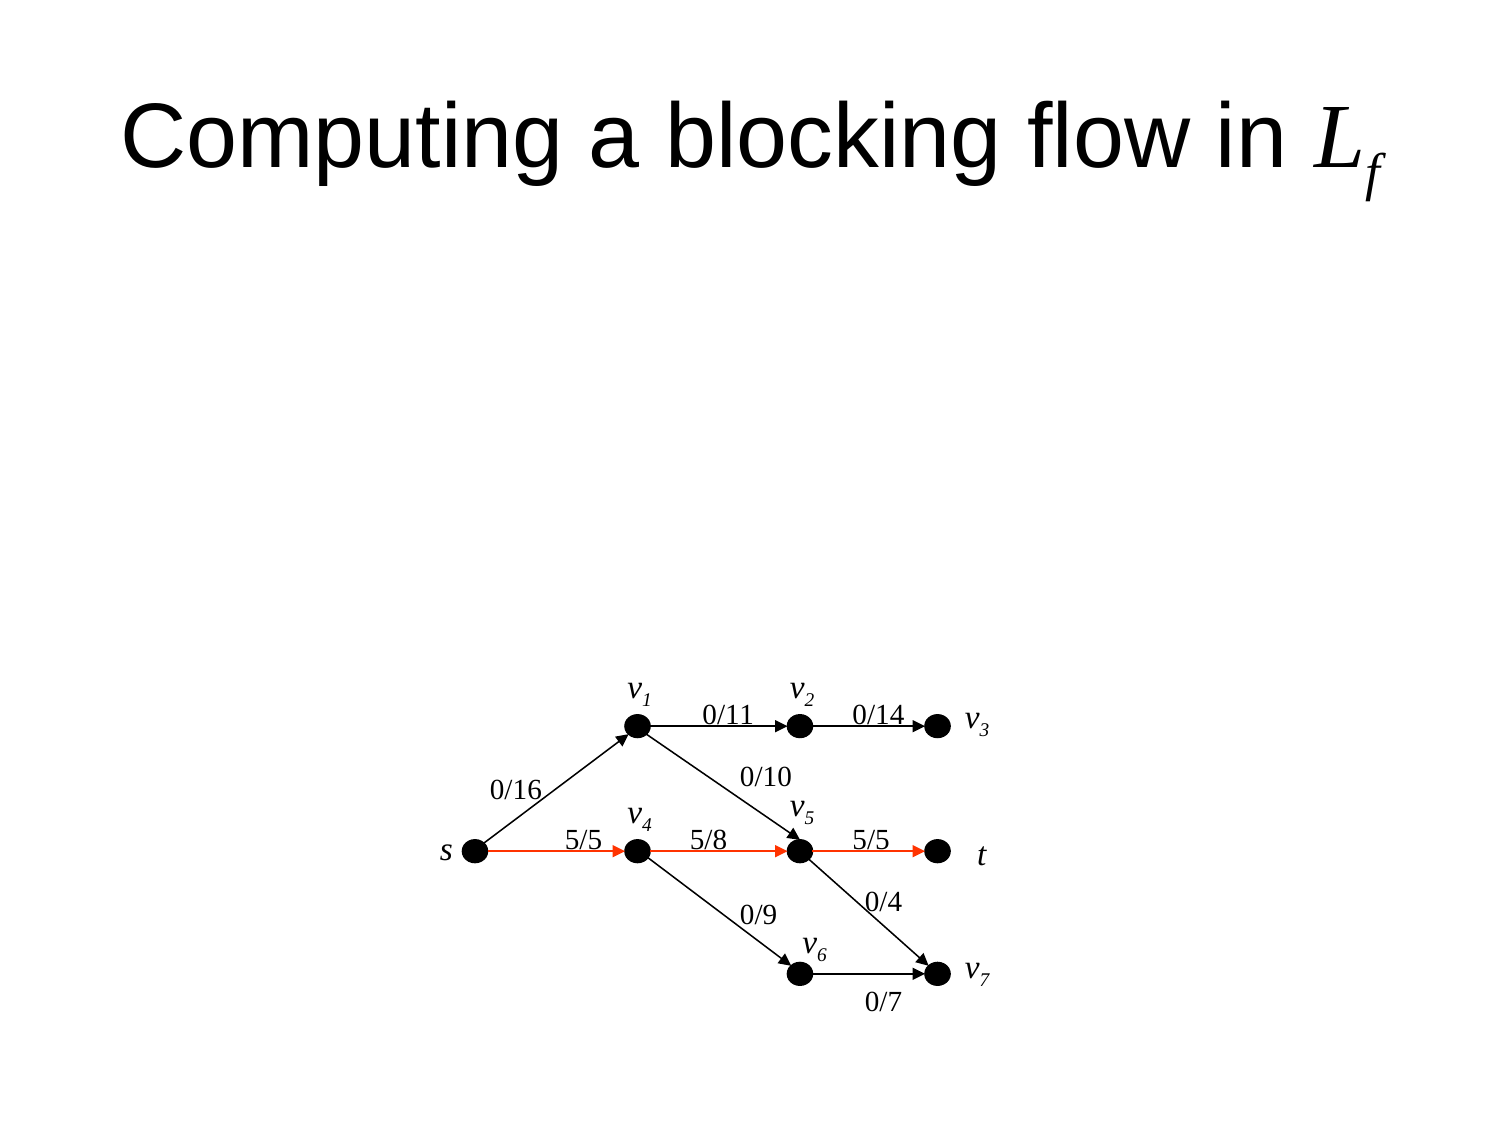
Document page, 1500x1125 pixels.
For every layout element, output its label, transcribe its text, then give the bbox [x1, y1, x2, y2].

text_box 0/4 [849, 874, 938, 926]
text_box s [425, 819, 476, 876]
title Computing a blocking flow in Lf [75, 45, 1426, 233]
text_box [476, 839, 488, 863]
text_box 0/4 [849, 897, 881, 926]
text_box 0/10 [724, 749, 813, 801]
text_box v6 [787, 912, 876, 973]
text_box v7 [949, 937, 1038, 999]
text_box v4 [612, 782, 700, 844]
text_box [925, 839, 951, 863]
text_box 0/9 [724, 887, 813, 938]
text_box [638, 852, 647, 863]
text_box 0/4 [868, 893, 875, 910]
text_box v2 [774, 657, 863, 719]
text_box v1 [612, 657, 700, 719]
text_box 5/5 [549, 812, 638, 863]
text_box 5/5 [837, 812, 925, 863]
text_box v5 [774, 774, 863, 836]
text_box 0/7 [849, 975, 938, 1026]
text_box 0/14 [837, 687, 925, 738]
text_box v5 [794, 801, 801, 812]
text_box [787, 719, 813, 738]
text_box [787, 962, 813, 986]
text_box [925, 714, 949, 738]
text_box [638, 844, 650, 856]
text_box 5/8 [675, 812, 763, 863]
text_box 0/11 [687, 687, 775, 738]
text_box [624, 719, 650, 738]
text_box v3 [949, 687, 1038, 749]
text_box t [962, 824, 1013, 881]
text_box [787, 839, 813, 863]
text_box [925, 962, 951, 986]
text_box 0/16 [474, 762, 563, 813]
